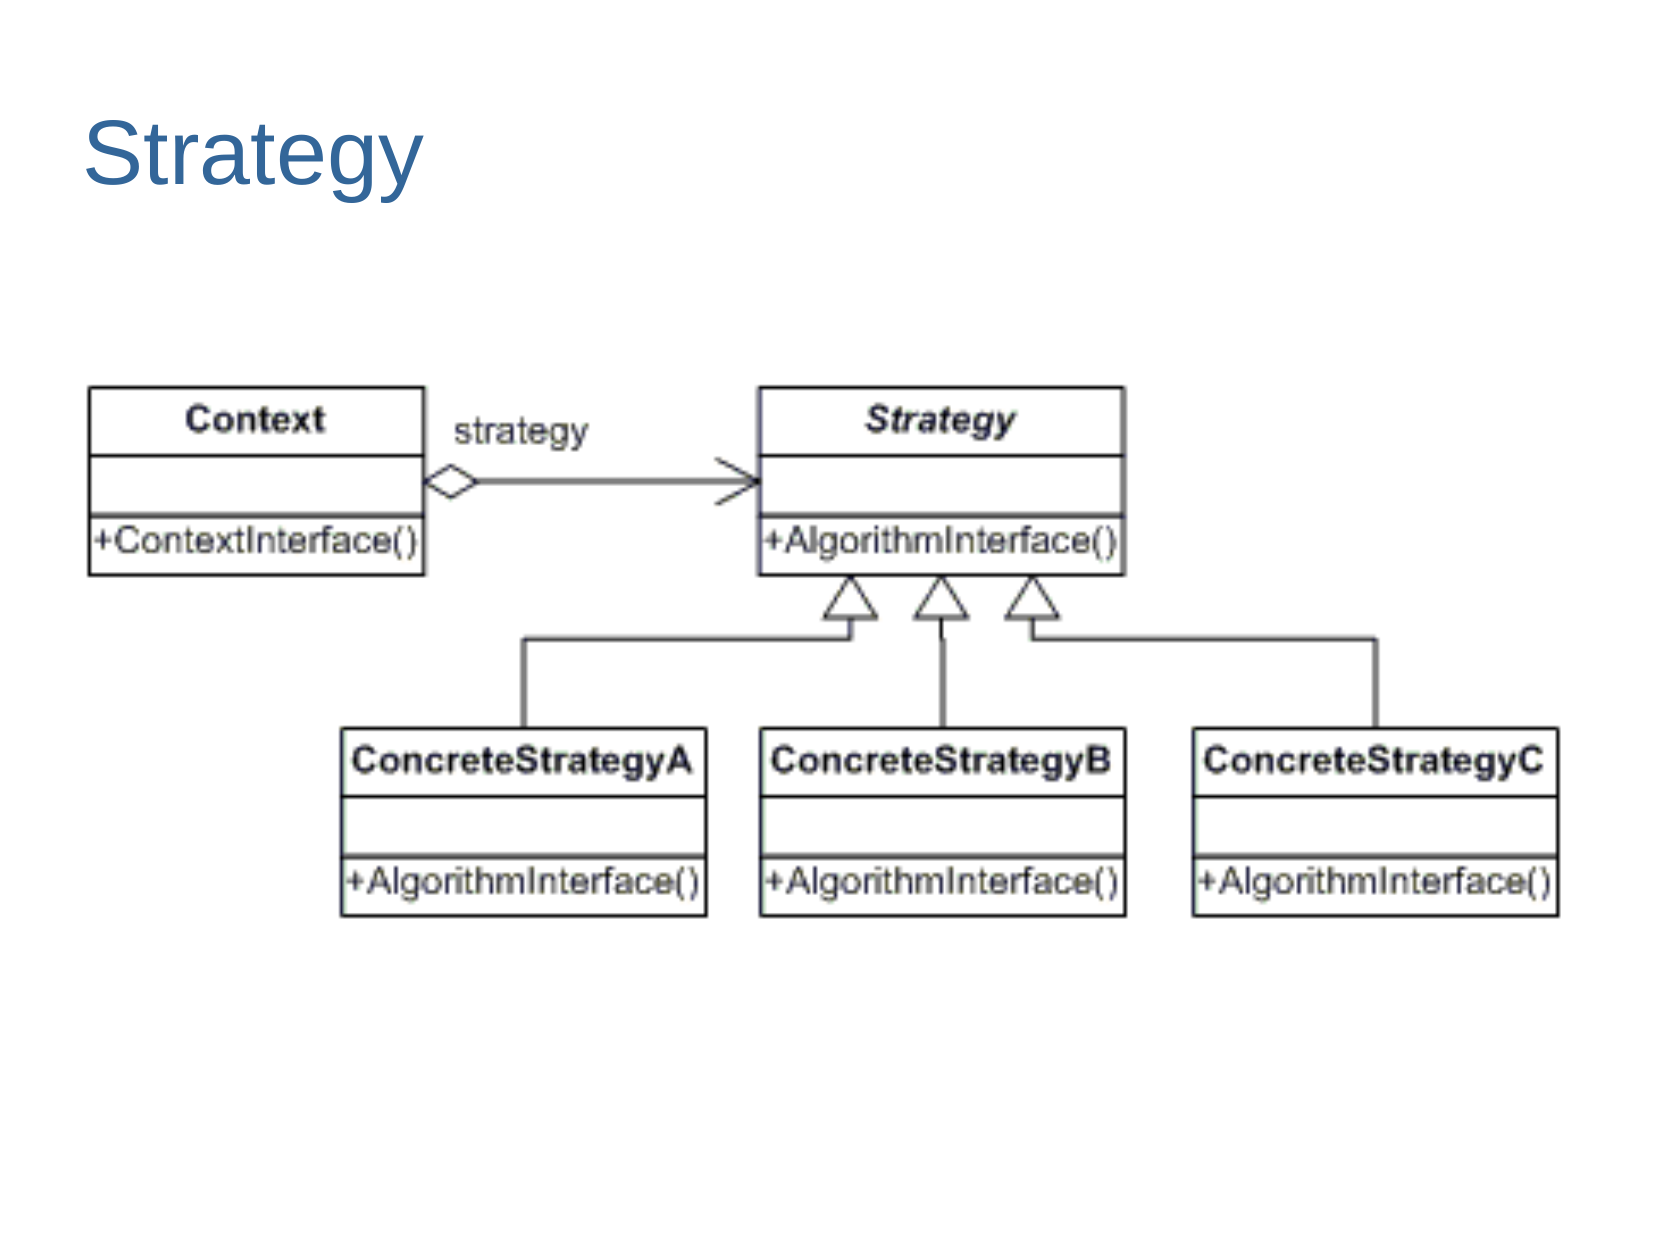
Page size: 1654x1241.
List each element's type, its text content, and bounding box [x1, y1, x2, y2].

picture [82, 370, 1571, 929]
title Strategy [82, 49, 1571, 257]
